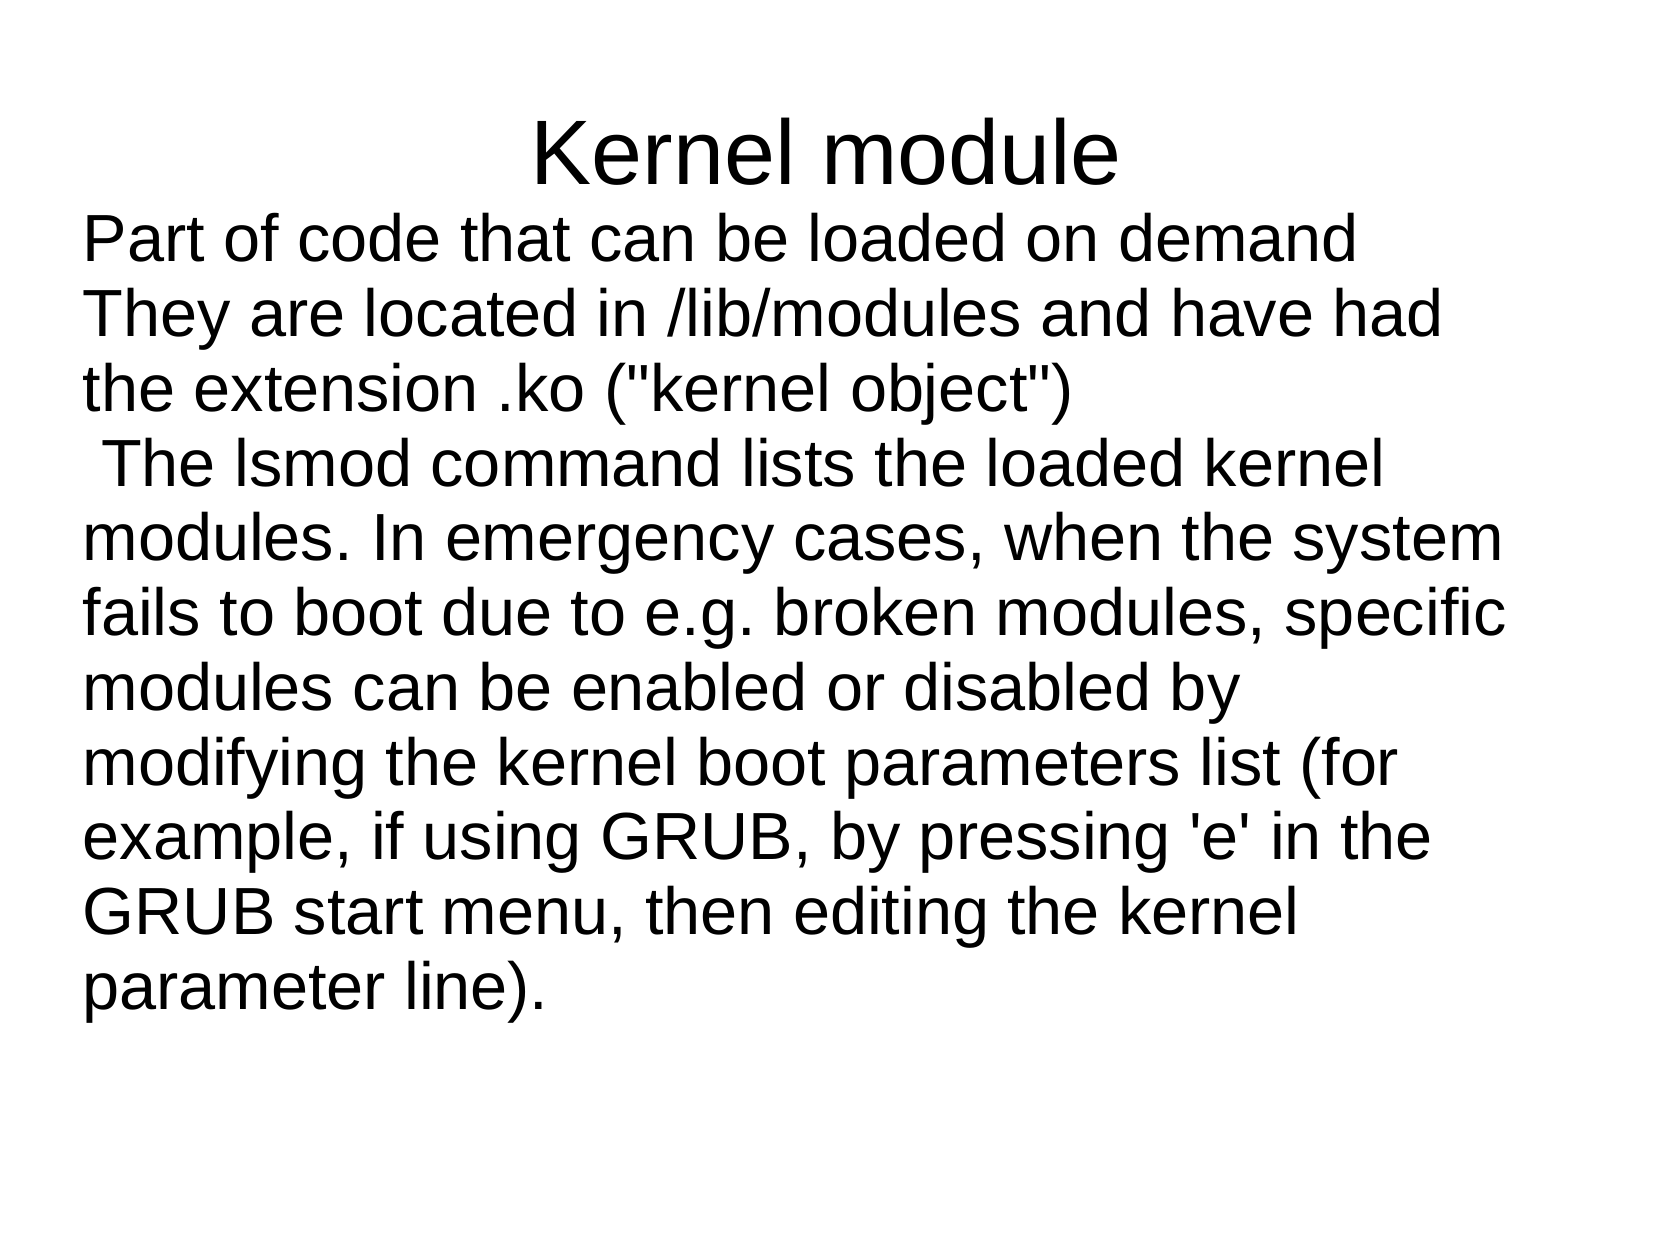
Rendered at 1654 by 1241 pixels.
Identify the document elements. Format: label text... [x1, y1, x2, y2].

title Kernel module [82, 49, 1571, 257]
subtitle Part of code that can be loaded on demand They are located in /lib/modules and have had the extension .ko ("kernel object") The lsmod command lists the loaded kernel modules. In emergency cases, when the system fails to boot due to e.g. broken modules, specific modules can be enabled or disabled by modifying the kernel boot parameters list (for example, if using GRUB, by pressing 'e' in the GRUB start menu, then editing the kernel parameter line). [82, 201, 1538, 1099]
